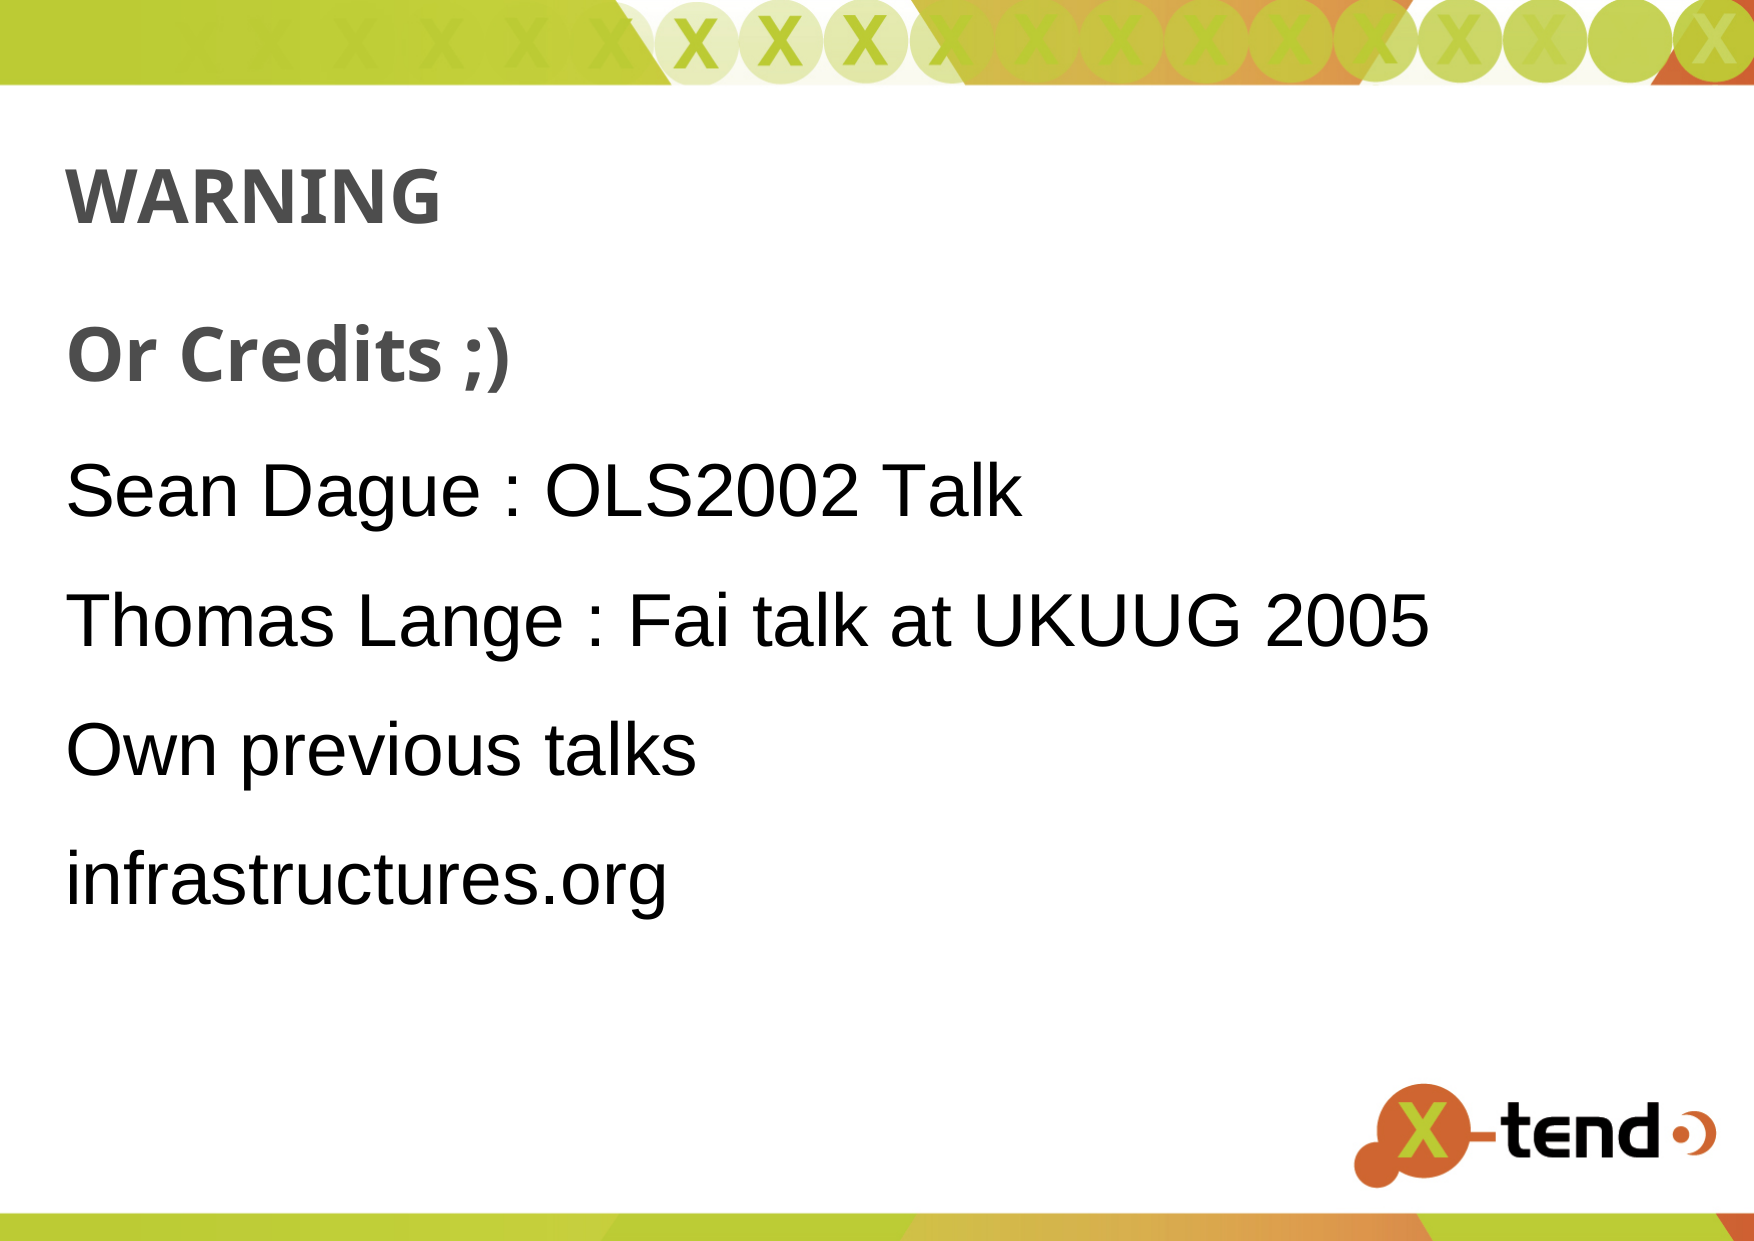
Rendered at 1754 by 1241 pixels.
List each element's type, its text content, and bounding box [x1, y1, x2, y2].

text_box WARNING Or Credits ;) Sean Dague : OLS2002 Talk Thomas Lange : Fai talk at UKUUG 2005 Own previous talks infrastructures.org [50, 135, 1575, 1241]
picture [0, 0, 1754, 1241]
